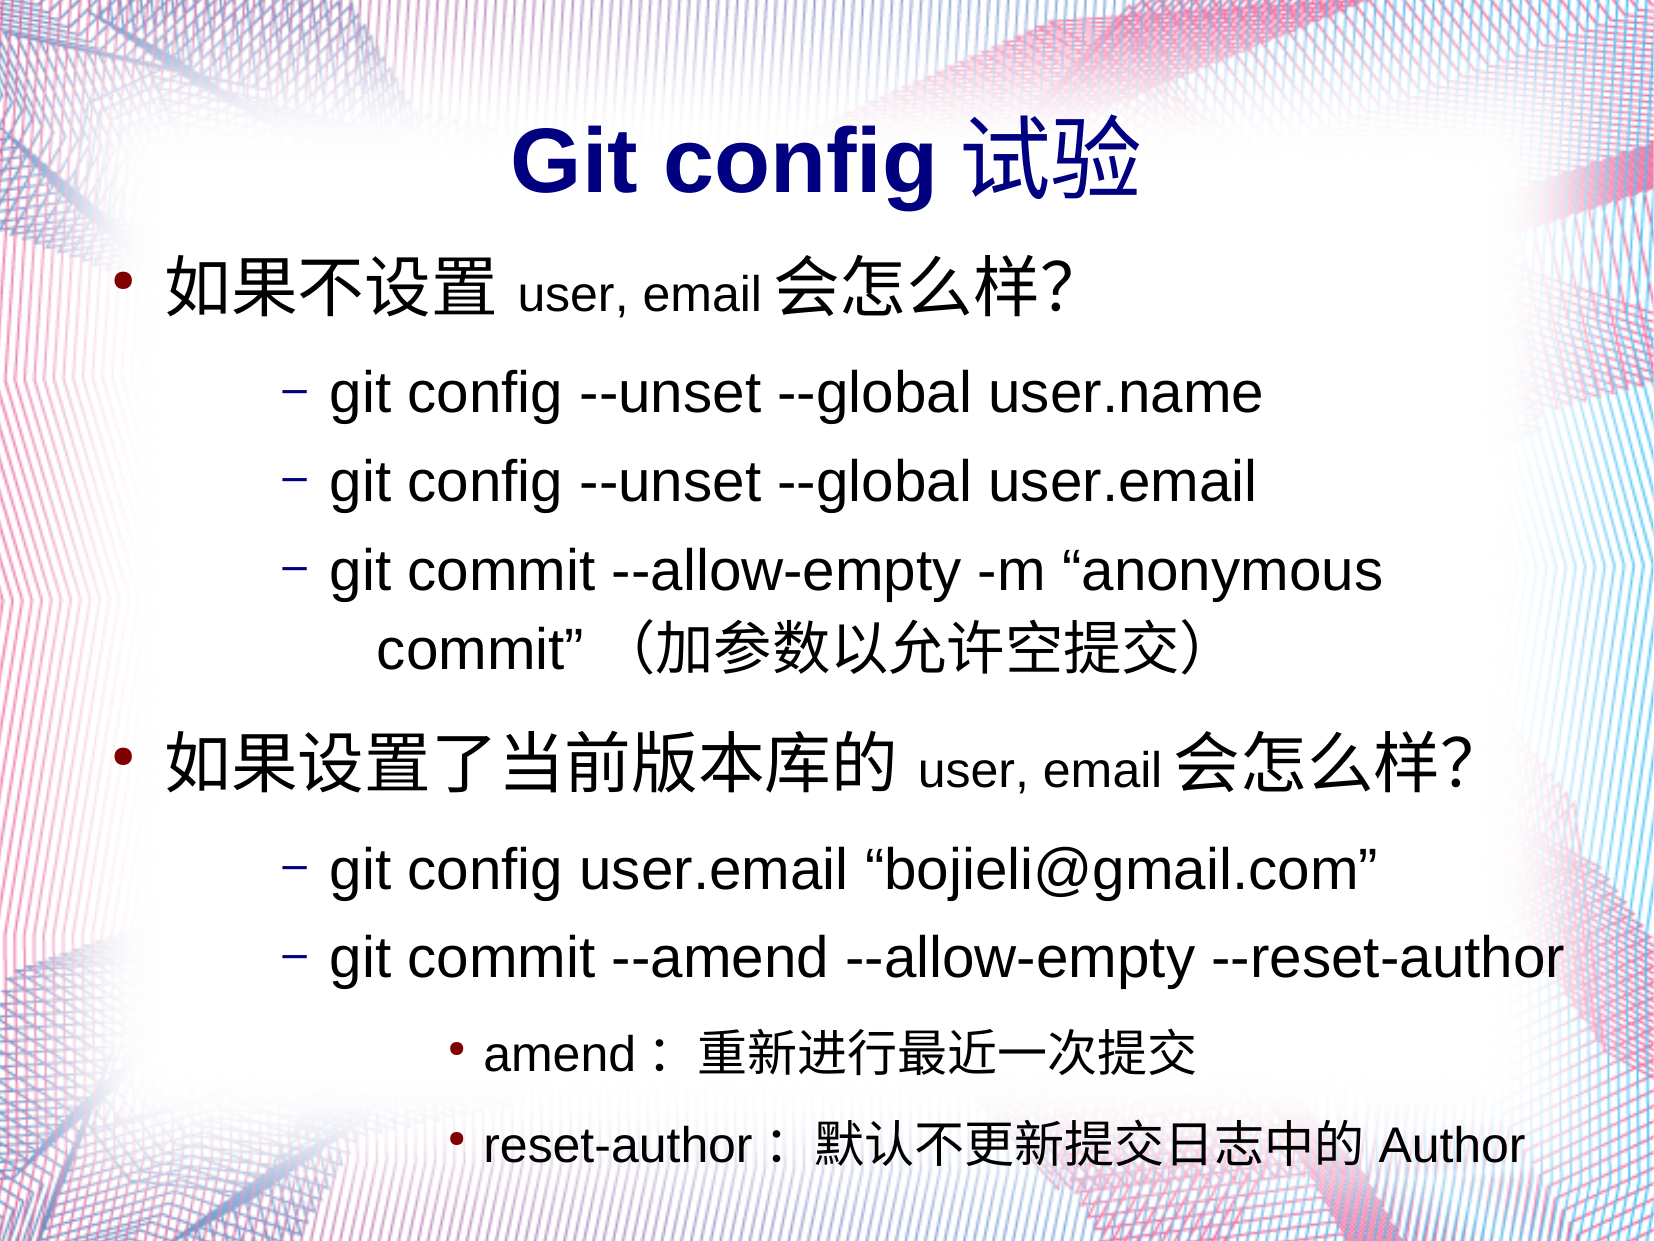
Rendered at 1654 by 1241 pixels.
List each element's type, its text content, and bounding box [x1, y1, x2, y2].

picture [0, 0, 1654, 1241]
list 如果不设置user, email会怎么样？ git config --unset --global user.name git config --unset --global user.email git commit --allow-empty -m “anonymous commit”（加参数以允许空提交） 如果设置了当前版本库的user, email会怎么样？ git config user.email “bojieli@gmail.com” git commit --amend --allow-empty --reset-author amend：重新进行最近一次提交 reset-author：默认不更新提交日志中的Author [93, 233, 1571, 1186]
title Git config试验 [82, 49, 1571, 257]
